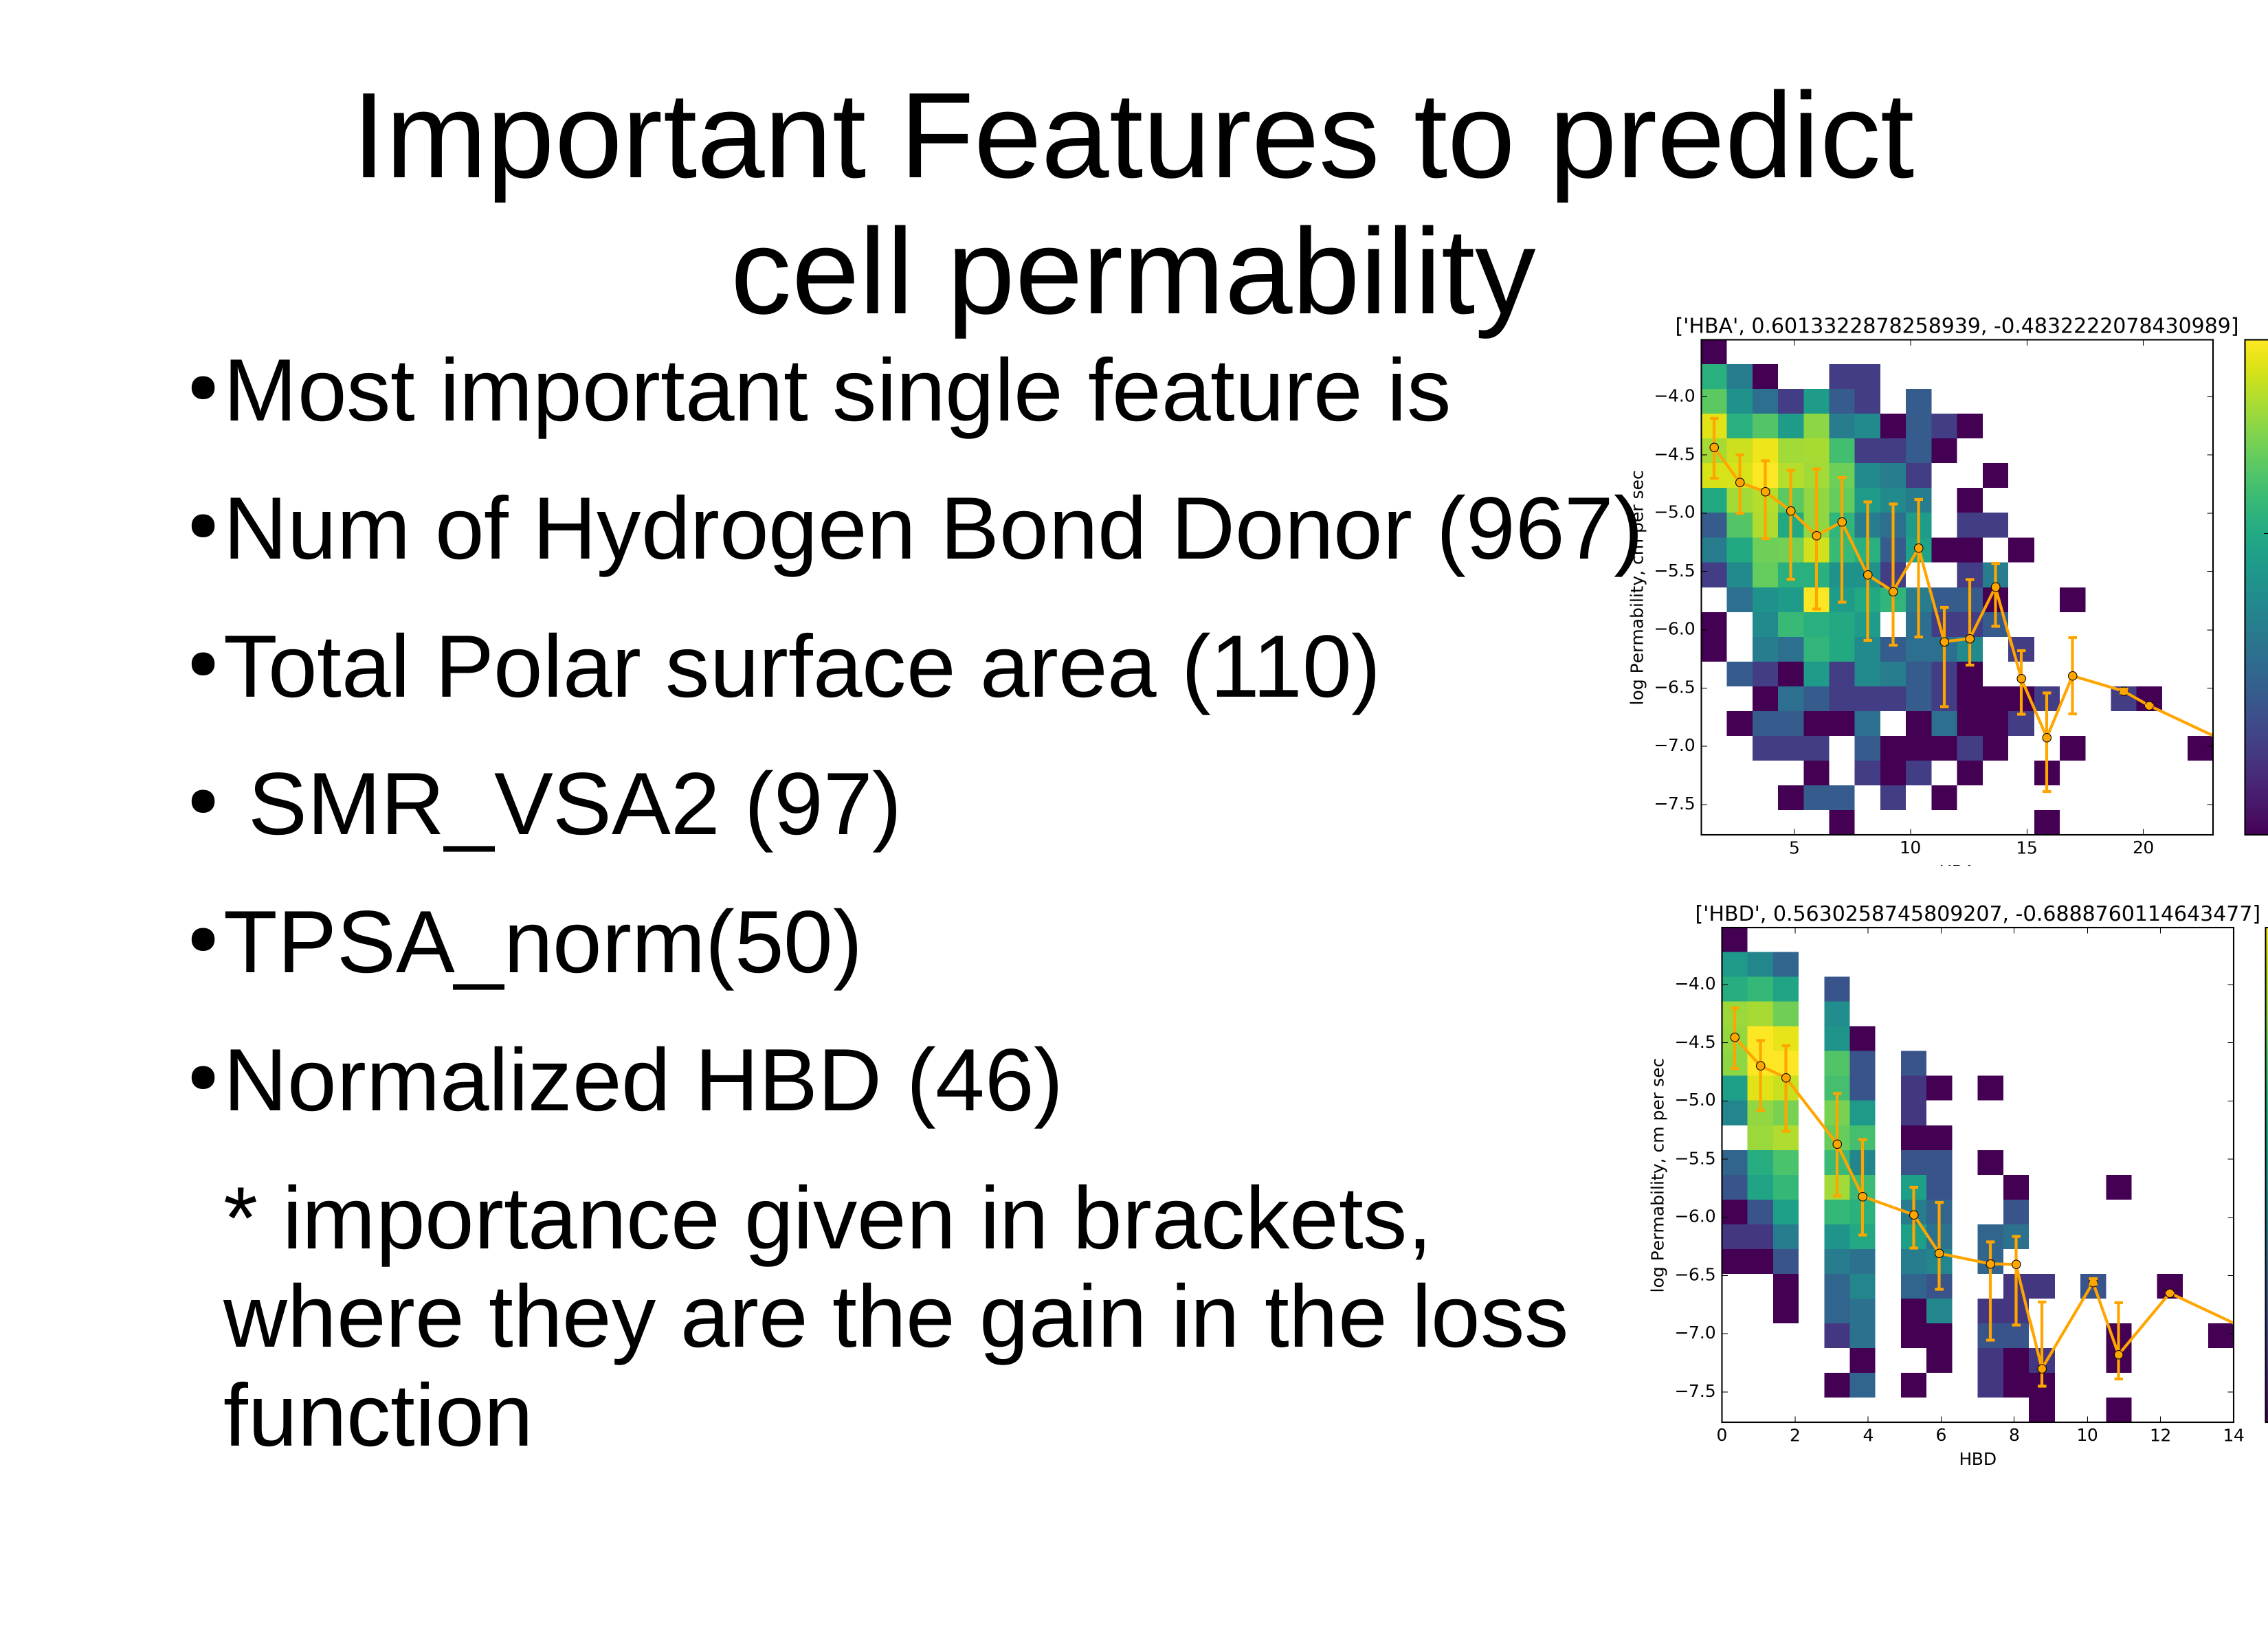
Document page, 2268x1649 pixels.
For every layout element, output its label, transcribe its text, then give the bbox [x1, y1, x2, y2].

picture [1598, 278, 2268, 1485]
title Important Features to predict cell permability [113, 65, 2155, 341]
list Most important single feature is Num of Hydrogen Bond Donor (967) Total Polar surface area (110) SMR_VSA2 (97) TPSA_norm(50) Normalized HBD (46) * importance given in brackets, where they are the gain in the loss function [175, 341, 2216, 1526]
